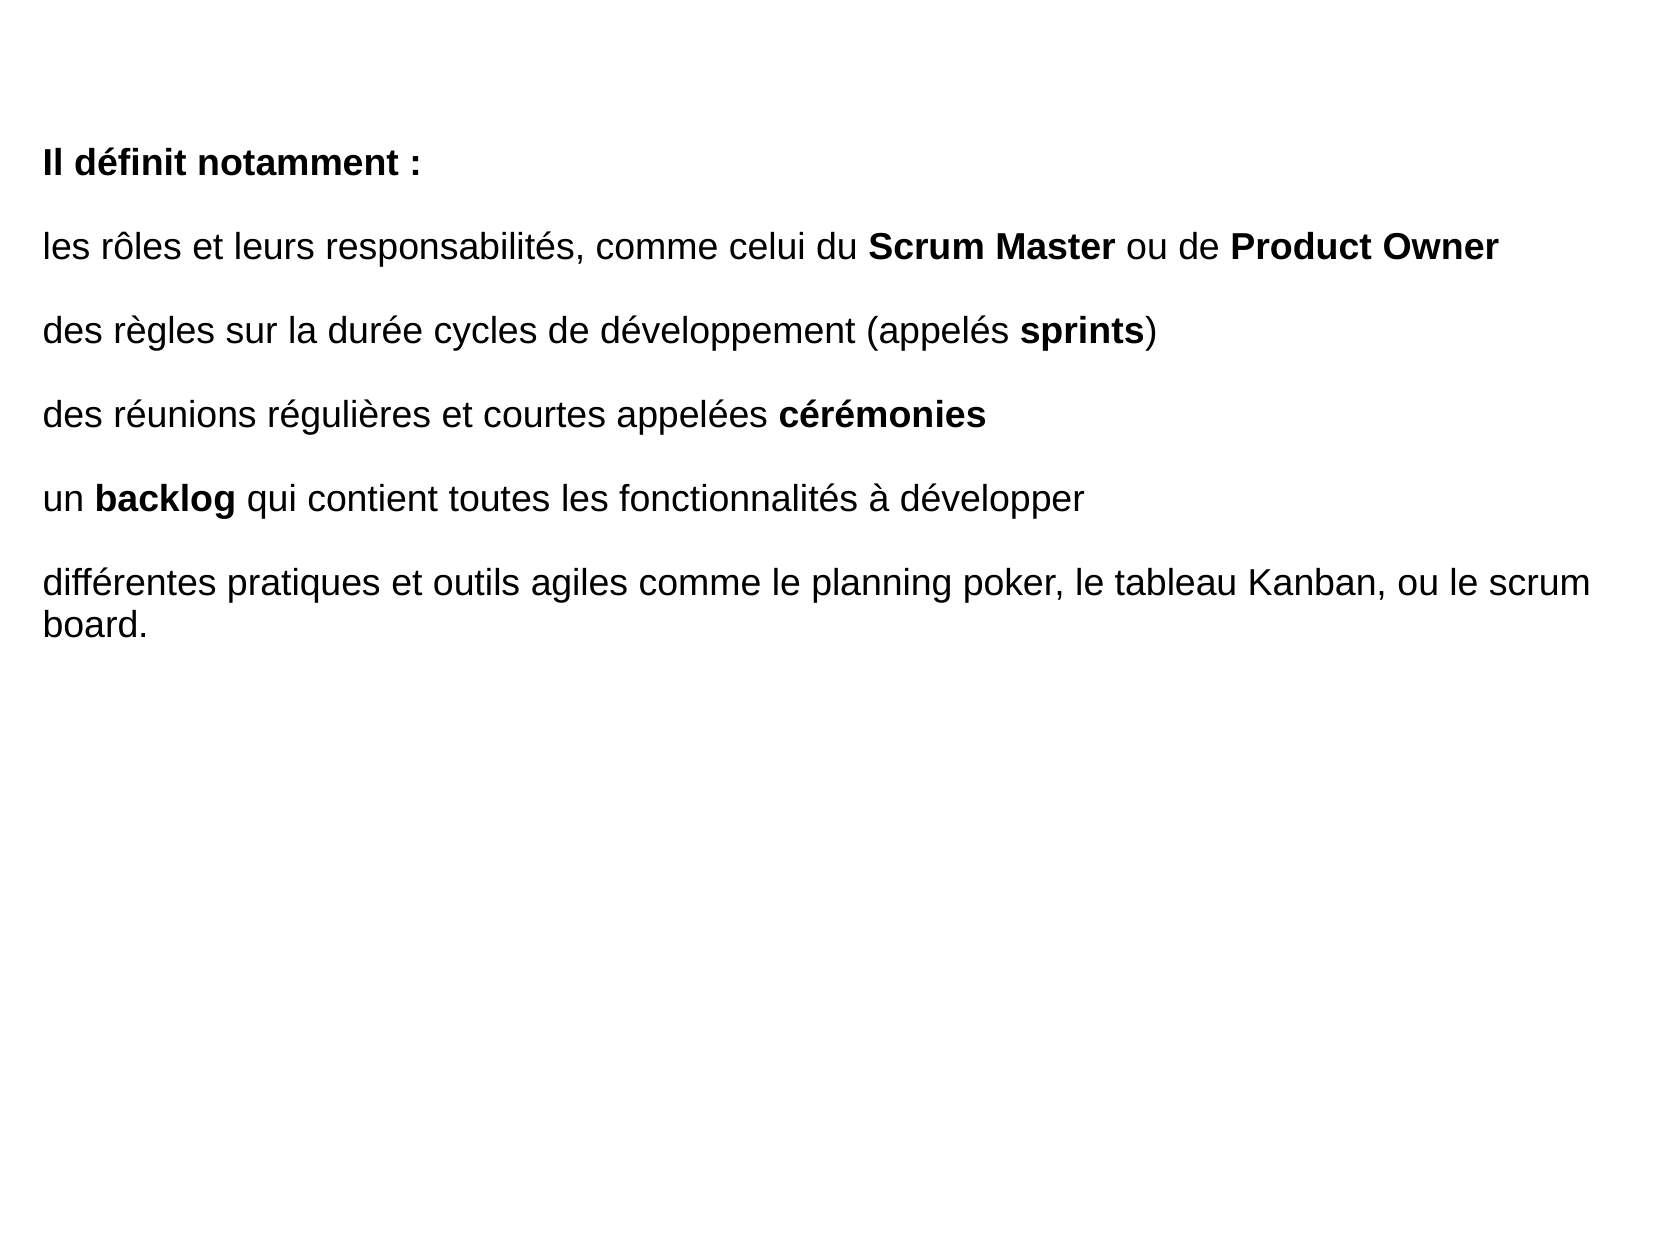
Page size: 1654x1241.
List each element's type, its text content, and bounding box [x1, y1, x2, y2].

text_box Il définit notamment : les rôles et leurs responsabilités, comme celui du Scrum Master ou de Product Owner des règles sur la durée cycles de développement (appelés sprints) des réunions régulières et courtes appelées cérémonies un backlog qui contient toutes les fonctionnalités à développer différentes pratiques et outils agiles comme le planning poker, le tableau Kanban, ou le scrum board. [27, 50, 1607, 1205]
